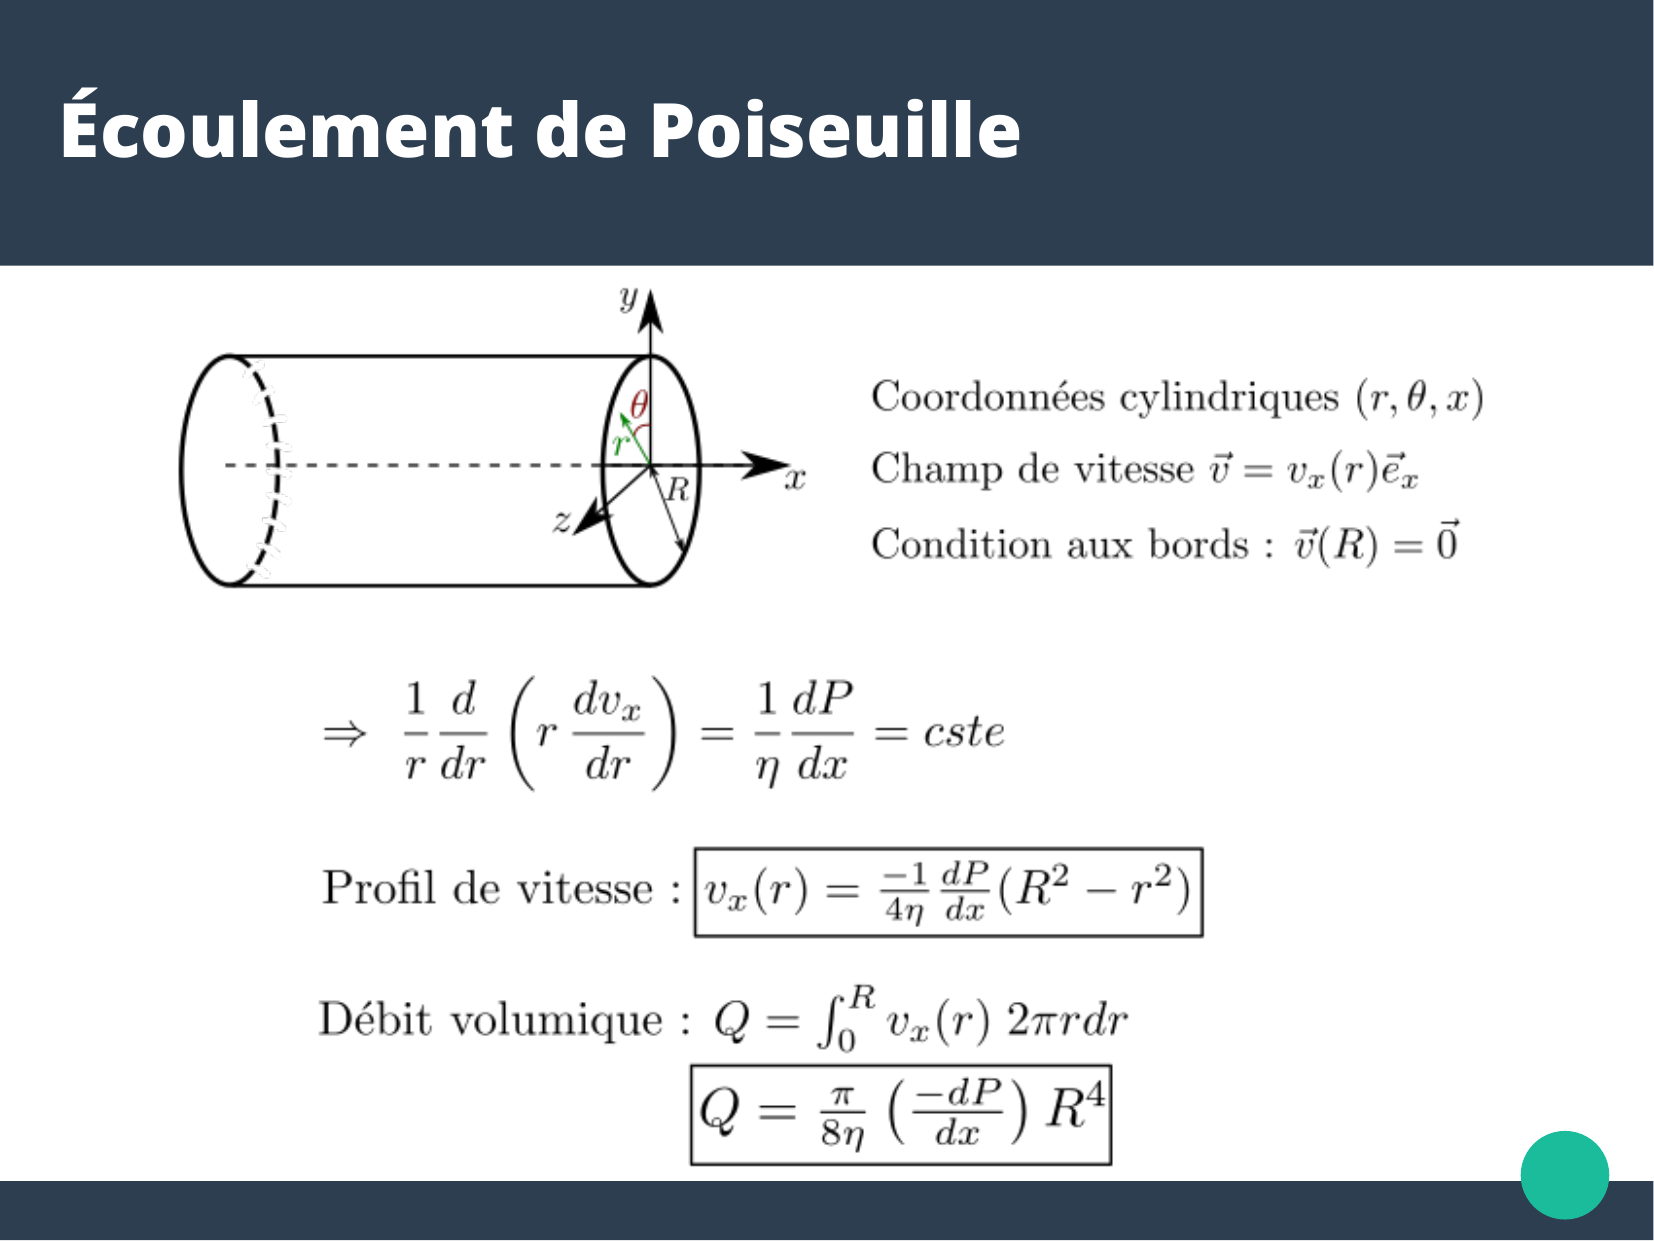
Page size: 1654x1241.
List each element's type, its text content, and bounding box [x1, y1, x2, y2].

title Écoulement de Poiseuille [59, 49, 1595, 207]
picture [152, 277, 1502, 1182]
